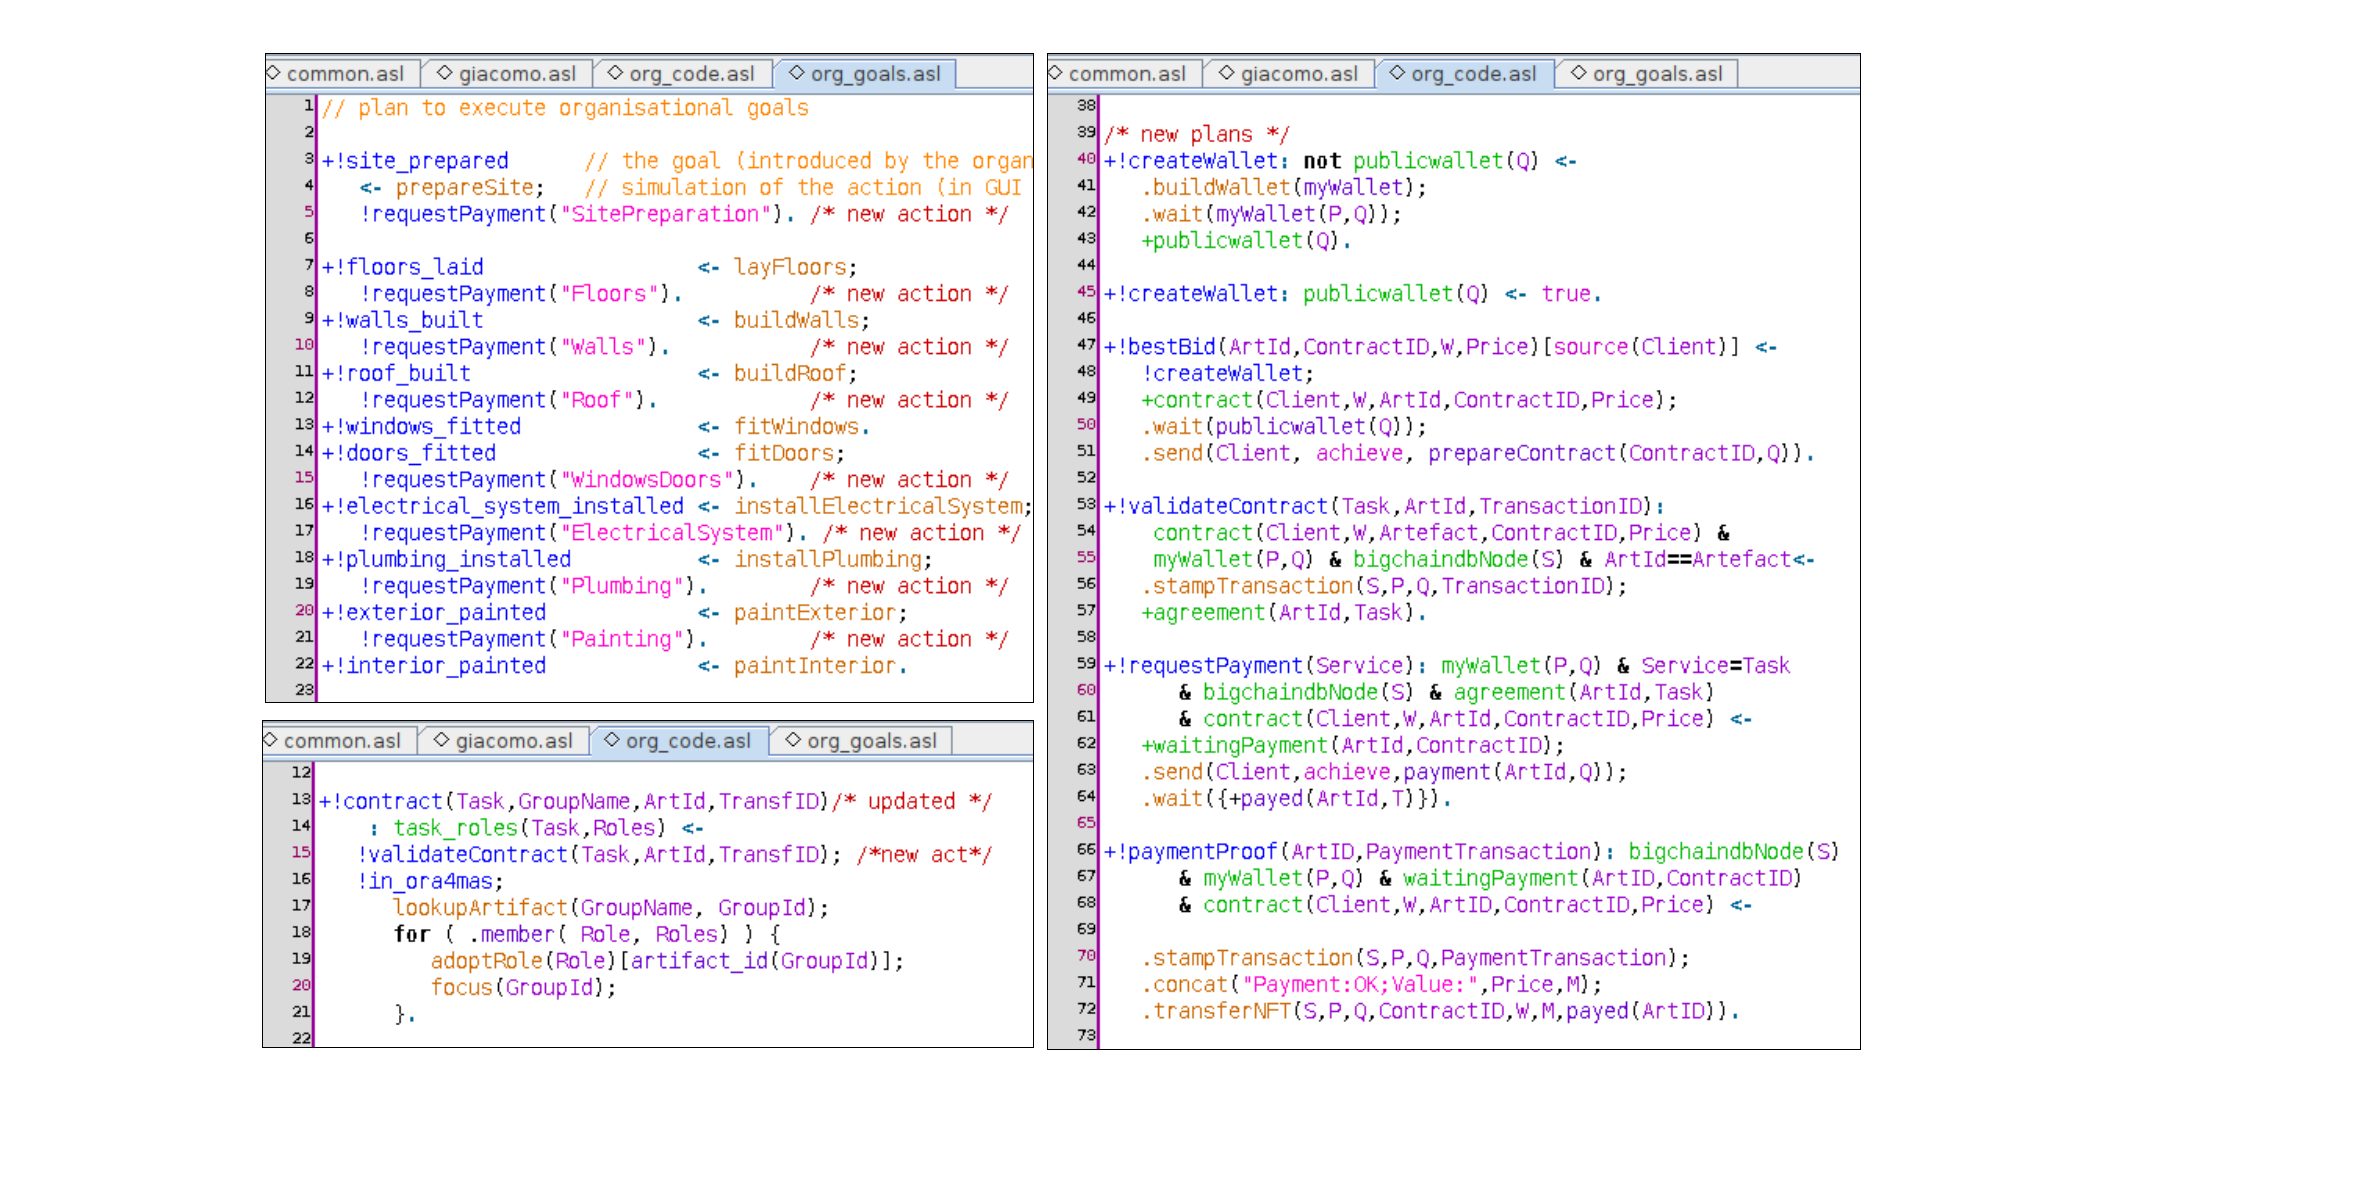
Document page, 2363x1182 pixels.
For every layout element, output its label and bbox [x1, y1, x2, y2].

picture [262, 720, 1034, 1048]
picture [265, 53, 1034, 703]
picture [1047, 53, 1861, 1050]
